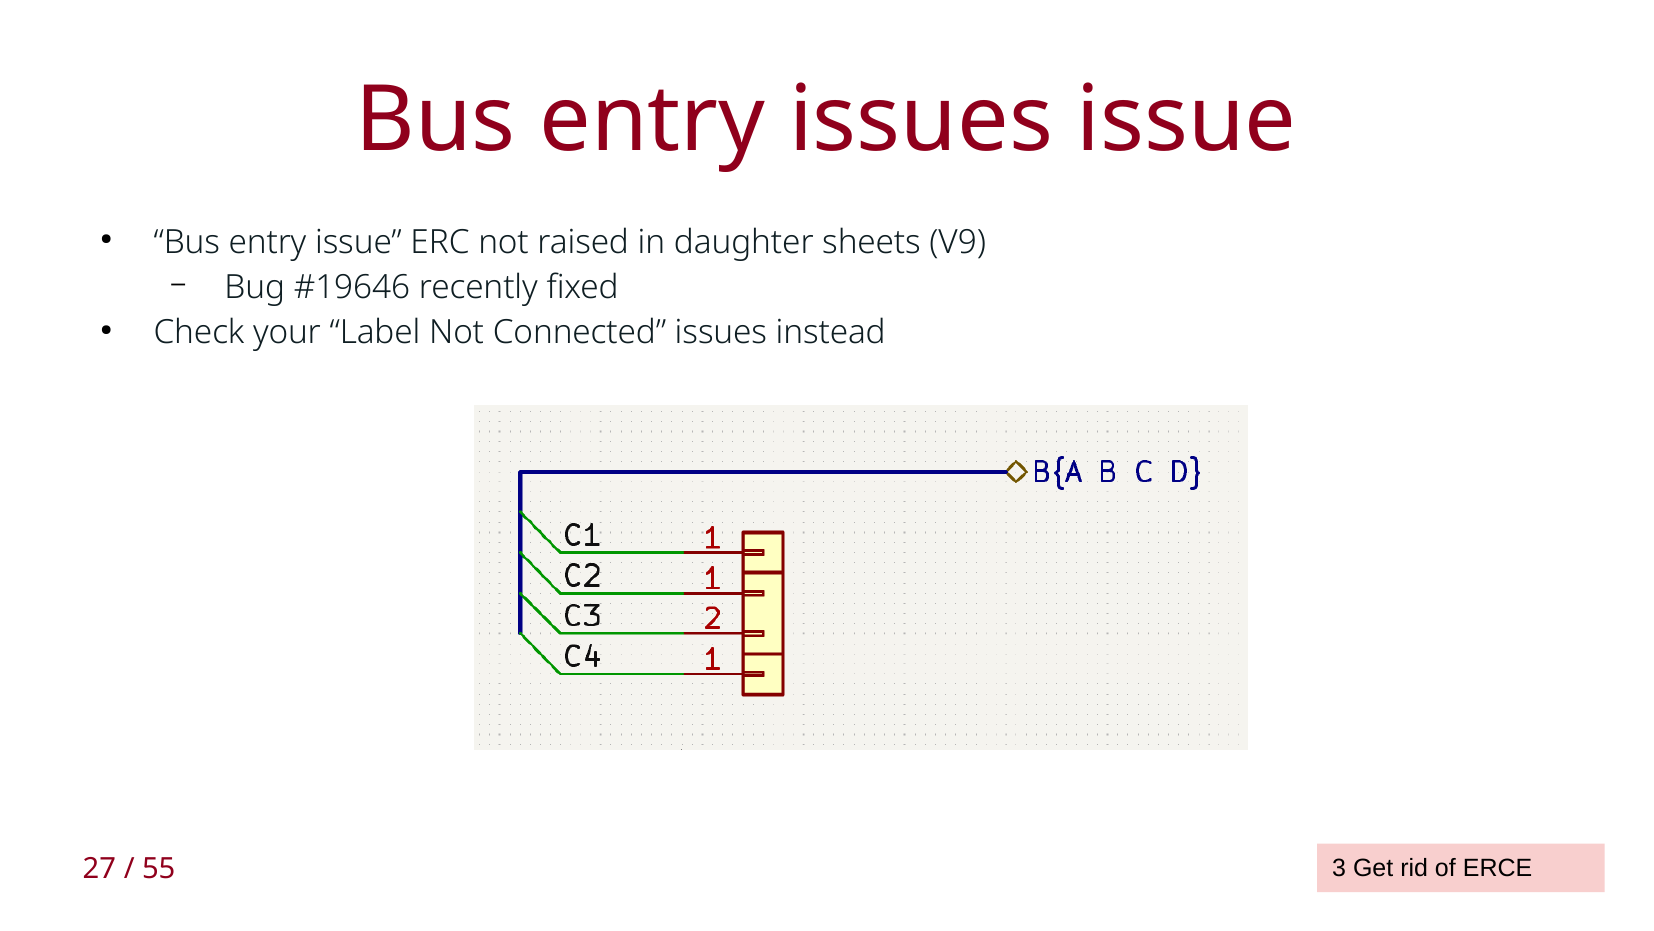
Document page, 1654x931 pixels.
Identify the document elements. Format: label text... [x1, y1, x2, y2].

text_box 3 Get rid of ERCE [1317, 843, 1605, 893]
title Bus entry issues issue [82, 37, 1571, 193]
picture [474, 405, 1248, 750]
list “Bus entry issue” ERC not raised in daughter sheets (V9) Bug #19646 recently fixed Check your “Label Not Connected” issues instead [82, 217, 1494, 475]
